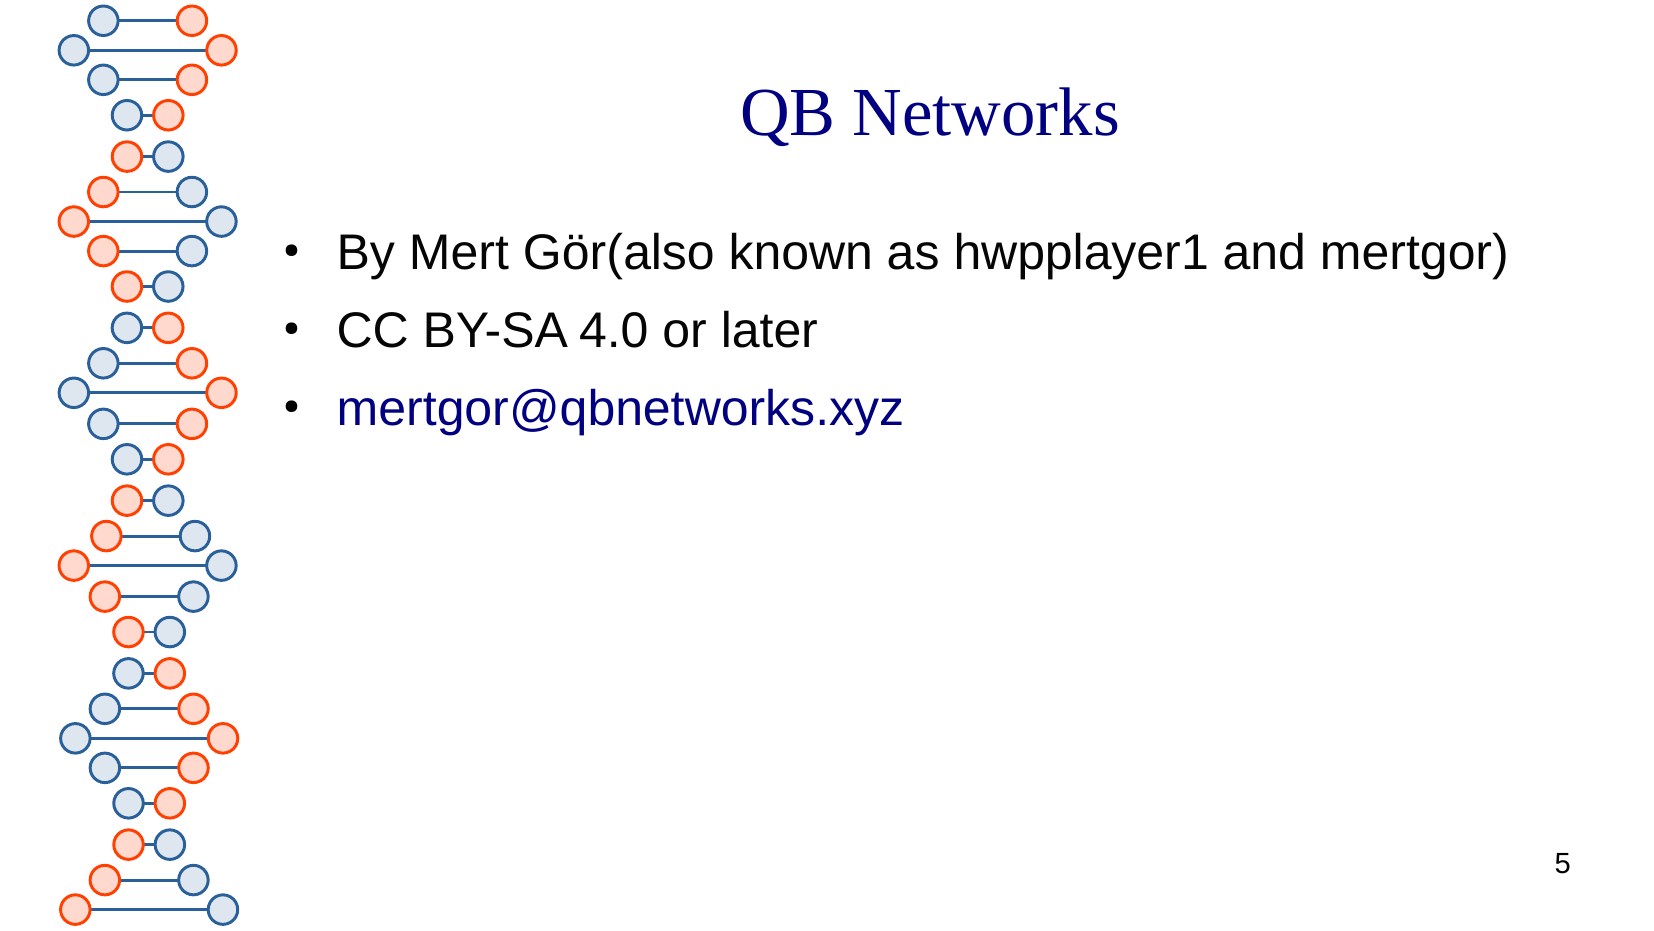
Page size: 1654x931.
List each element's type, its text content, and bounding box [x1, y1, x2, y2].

title QB Networks [265, 35, 1595, 189]
list By Mert Gör(also known as hwpplayer1 and mertgor) CC BY-SA 4.0 or later mertgor@qbnetworks.xyz [265, 224, 1595, 764]
